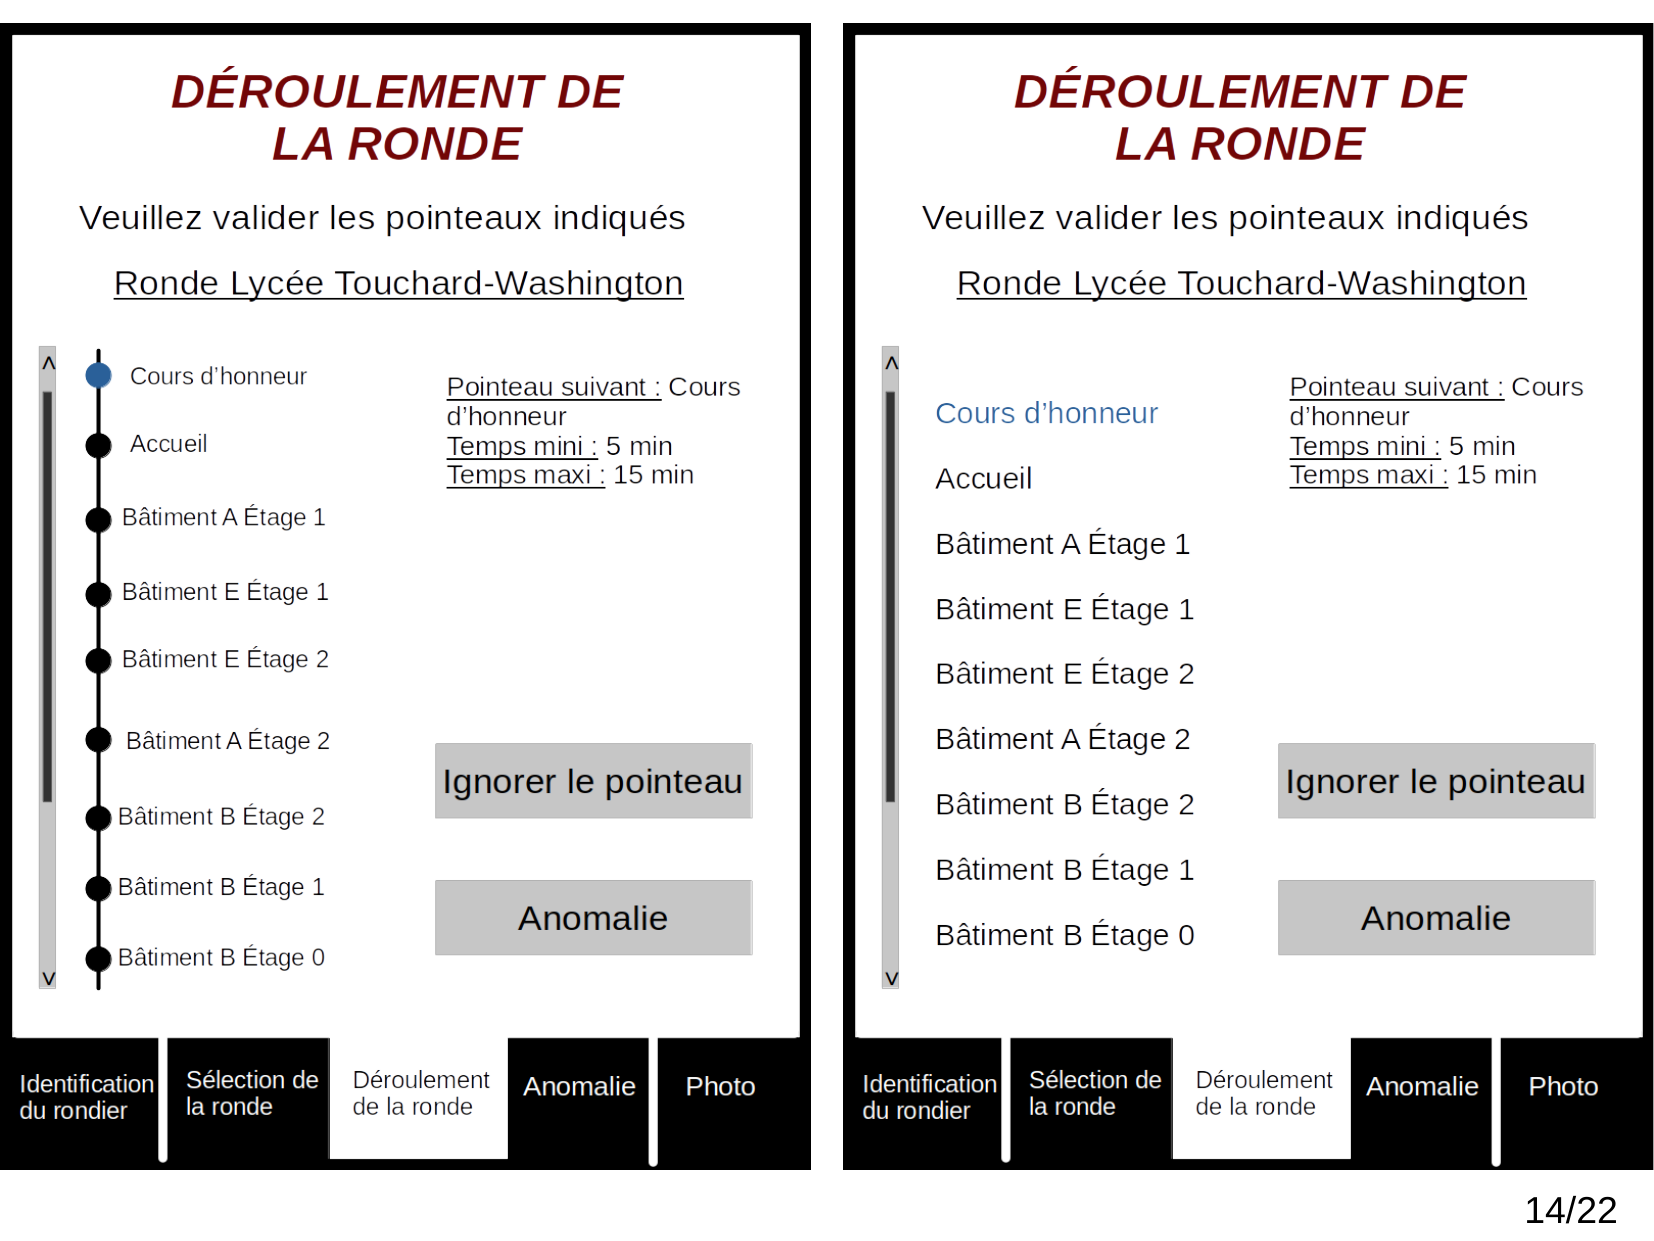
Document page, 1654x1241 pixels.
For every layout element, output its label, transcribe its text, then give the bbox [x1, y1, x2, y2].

picture [843, 23, 1654, 1170]
picture [0, 23, 811, 1170]
text_box <numéro>/22 [1520, 1182, 1654, 1241]
